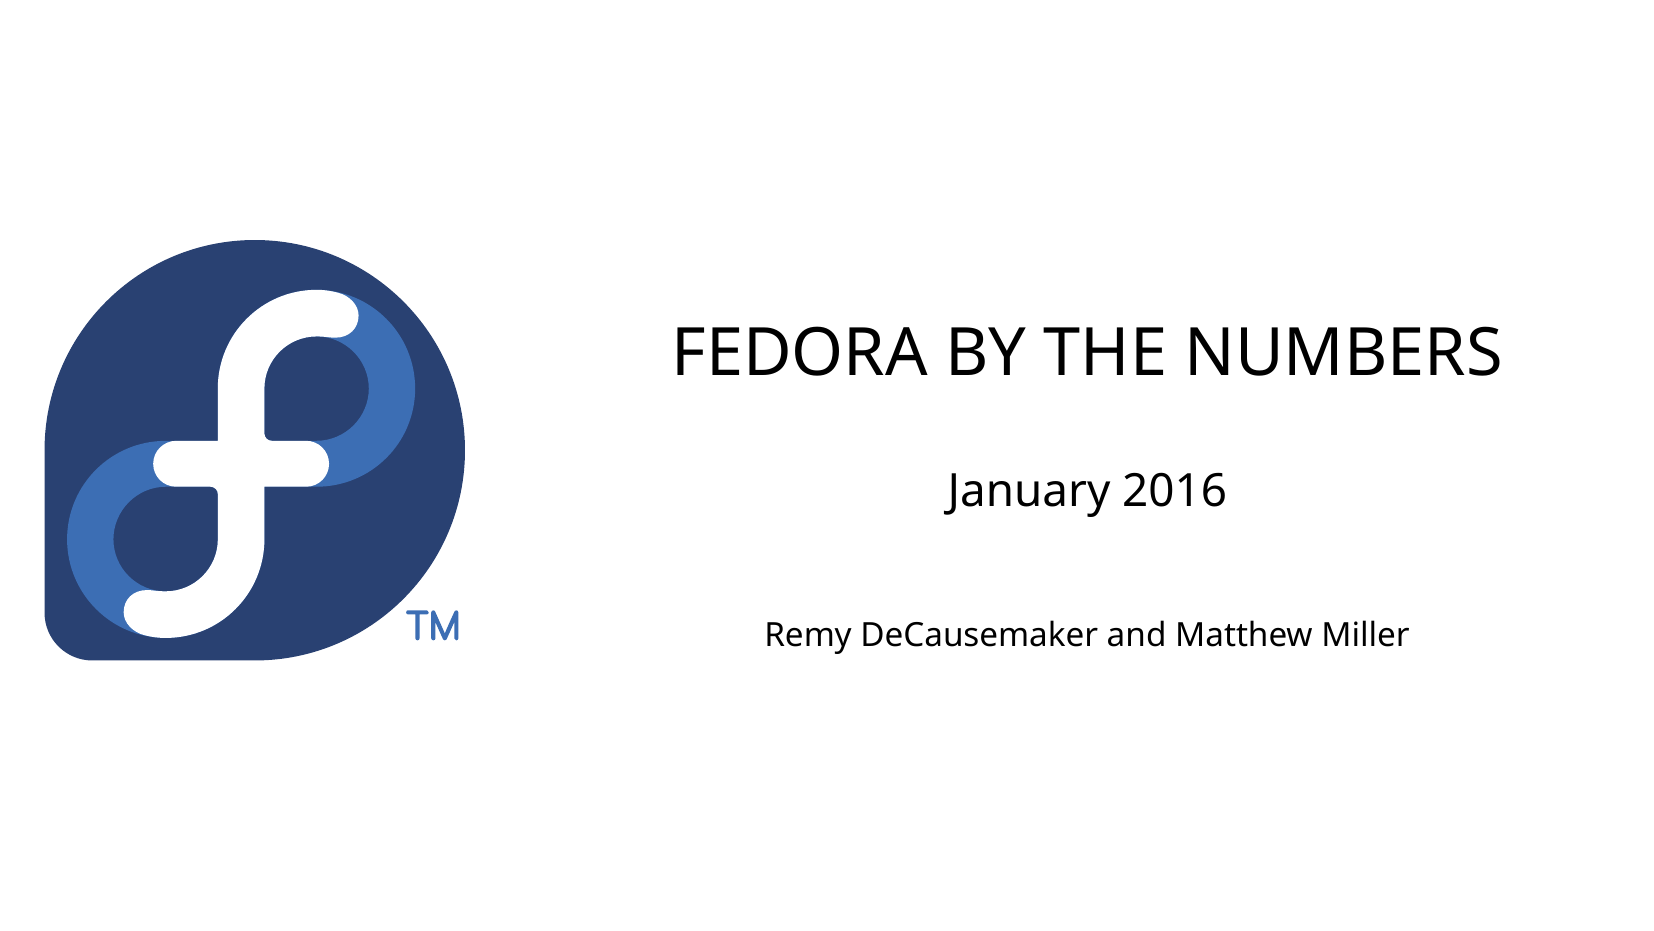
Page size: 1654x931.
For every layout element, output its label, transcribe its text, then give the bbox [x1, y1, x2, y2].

picture [44, 240, 466, 661]
subtitle FEDORA BY THE NUMBERS January 2016 Remy DeCausemaker and Matthew Miller [570, 210, 1606, 751]
